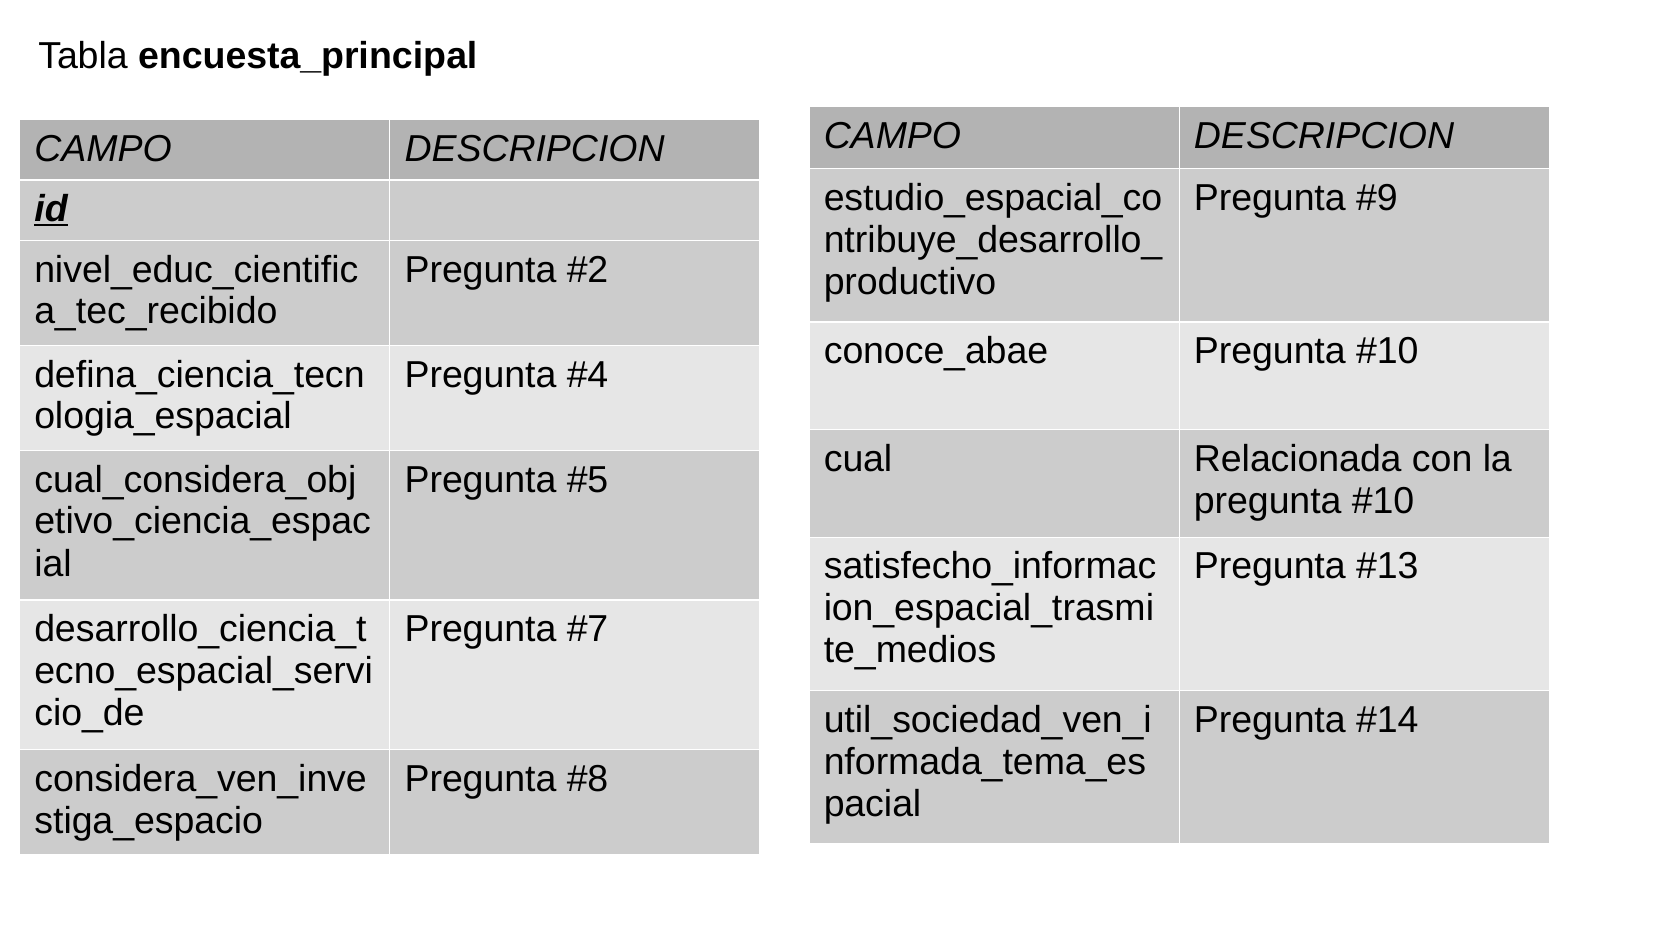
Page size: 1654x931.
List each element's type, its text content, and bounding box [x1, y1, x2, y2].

table_cell cual_considera_objetivo_ciencia_espacial [20, 451, 389, 599]
table_header CAMPO [20, 120, 389, 179]
table_cell conoce_abae [810, 323, 1179, 429]
table_cell cual [810, 430, 1179, 537]
table_cell util_sociedad_ven_informada_tema_espacial [810, 691, 1179, 843]
table_cell Pregunta #7 [390, 601, 759, 749]
table_cell Pregunta #4 [390, 346, 759, 450]
table_cell id [20, 181, 389, 240]
table_cell satisfecho_informacion_espacial_trasmite_medios [810, 538, 1179, 690]
table_cell Pregunta #5 [390, 451, 759, 599]
table_cell desarrollo_ciencia_tecno_espacial_servicio_de [20, 601, 389, 749]
table_cell Relacionada con la pregunta #10 [1180, 430, 1549, 537]
table_header DESCRIPCION [390, 120, 759, 179]
table_cell Pregunta #9 [1180, 169, 1549, 321]
table_cell [390, 181, 759, 240]
table_cell estudio_espacial_contribuye_desarrollo_productivo [810, 169, 1179, 321]
text_box Tabla encuesta_principal [23, 23, 674, 86]
table_cell Pregunta #13 [1180, 538, 1549, 690]
table_header DESCRIPCION [1180, 107, 1549, 168]
table_cell considera_ven_investiga_espacio [20, 750, 389, 854]
table_cell Pregunta #14 [1180, 691, 1549, 843]
table_cell Pregunta #8 [390, 750, 759, 854]
table_cell defina_ciencia_tecnologia_espacial [20, 346, 389, 450]
table_header CAMPO [810, 107, 1179, 168]
table_cell Pregunta #10 [1180, 323, 1549, 429]
table_cell nivel_educ_cientifica_tec_recibido [20, 241, 389, 345]
table_cell Pregunta #2 [390, 241, 759, 345]
